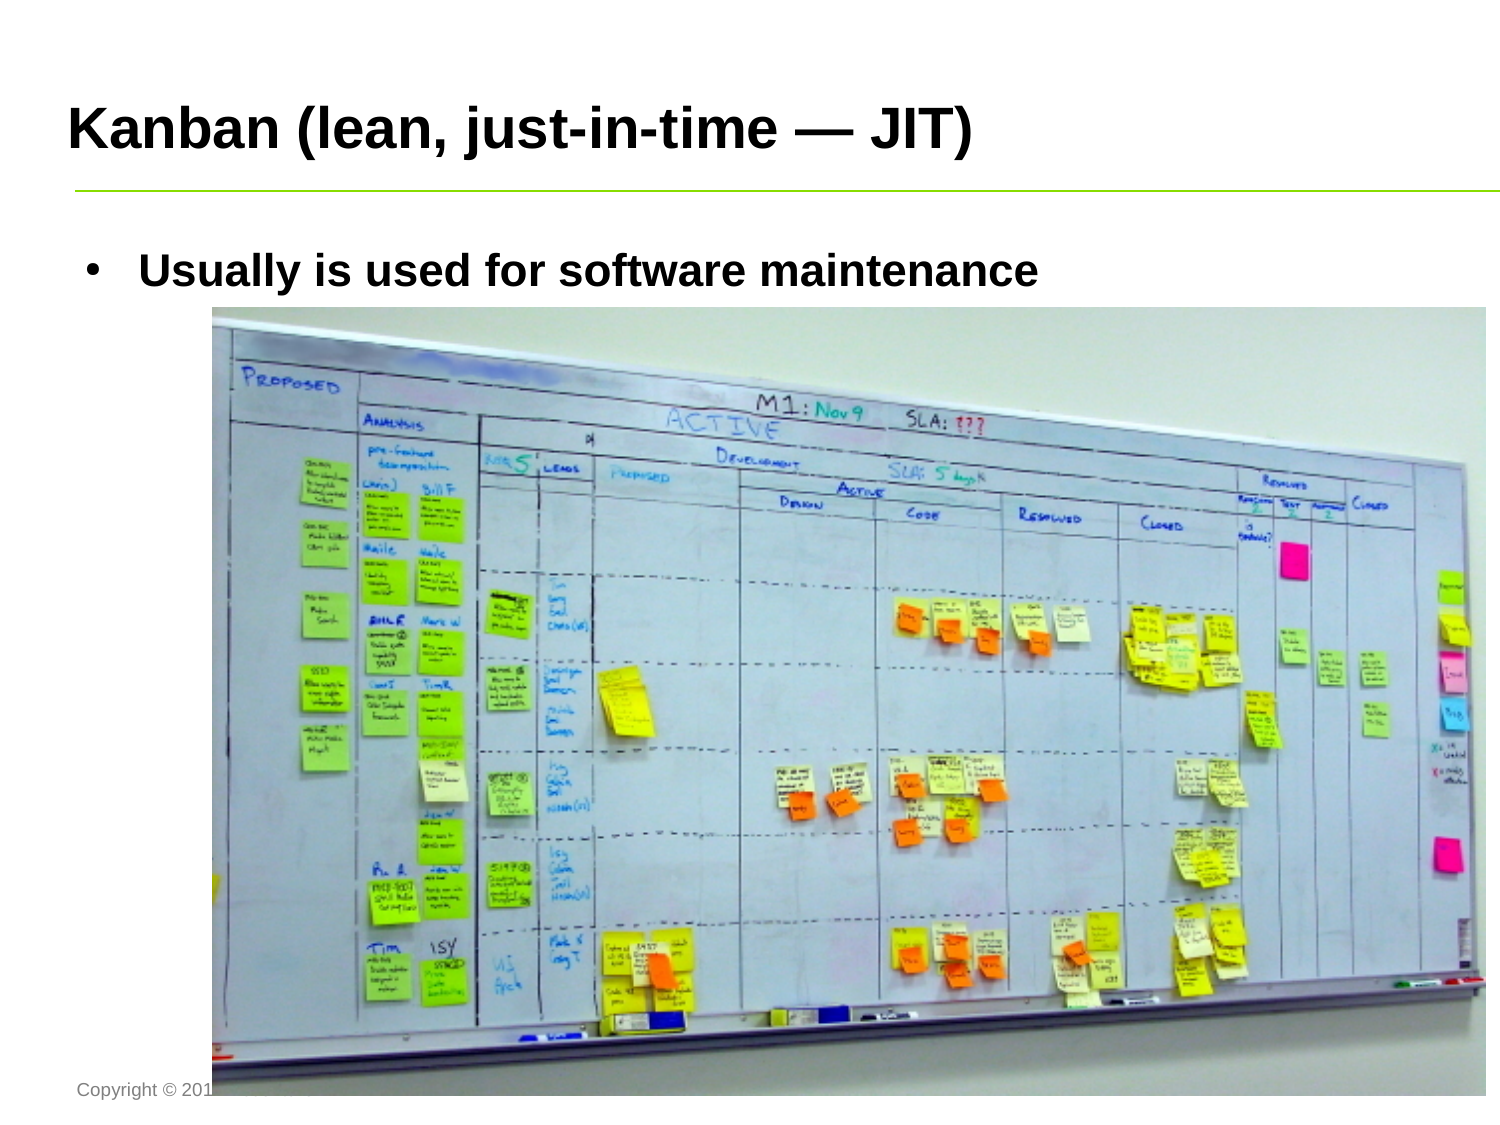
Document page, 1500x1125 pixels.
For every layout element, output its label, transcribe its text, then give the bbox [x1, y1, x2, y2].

title Kanban (lean, just-in-time — JIT) [67, 80, 1418, 178]
picture [212, 307, 1486, 1096]
list Usually is used for software maintenance [67, 245, 1418, 898]
